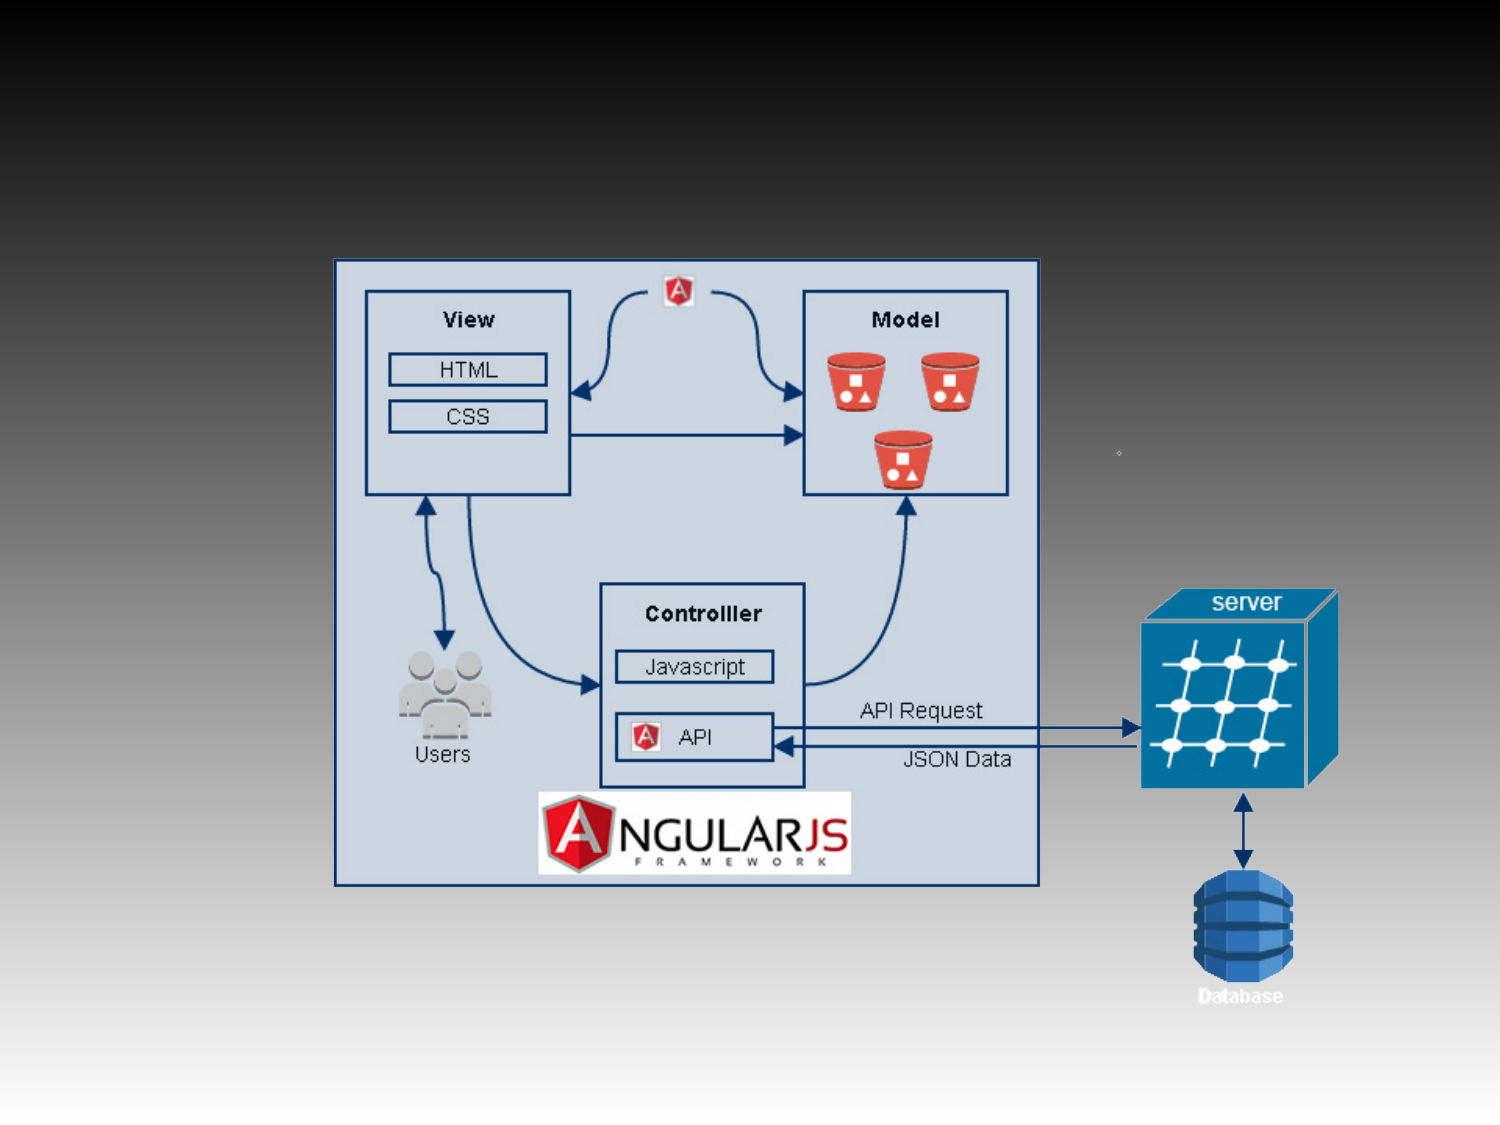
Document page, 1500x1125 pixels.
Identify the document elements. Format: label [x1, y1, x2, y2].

picture [323, 251, 1350, 1011]
